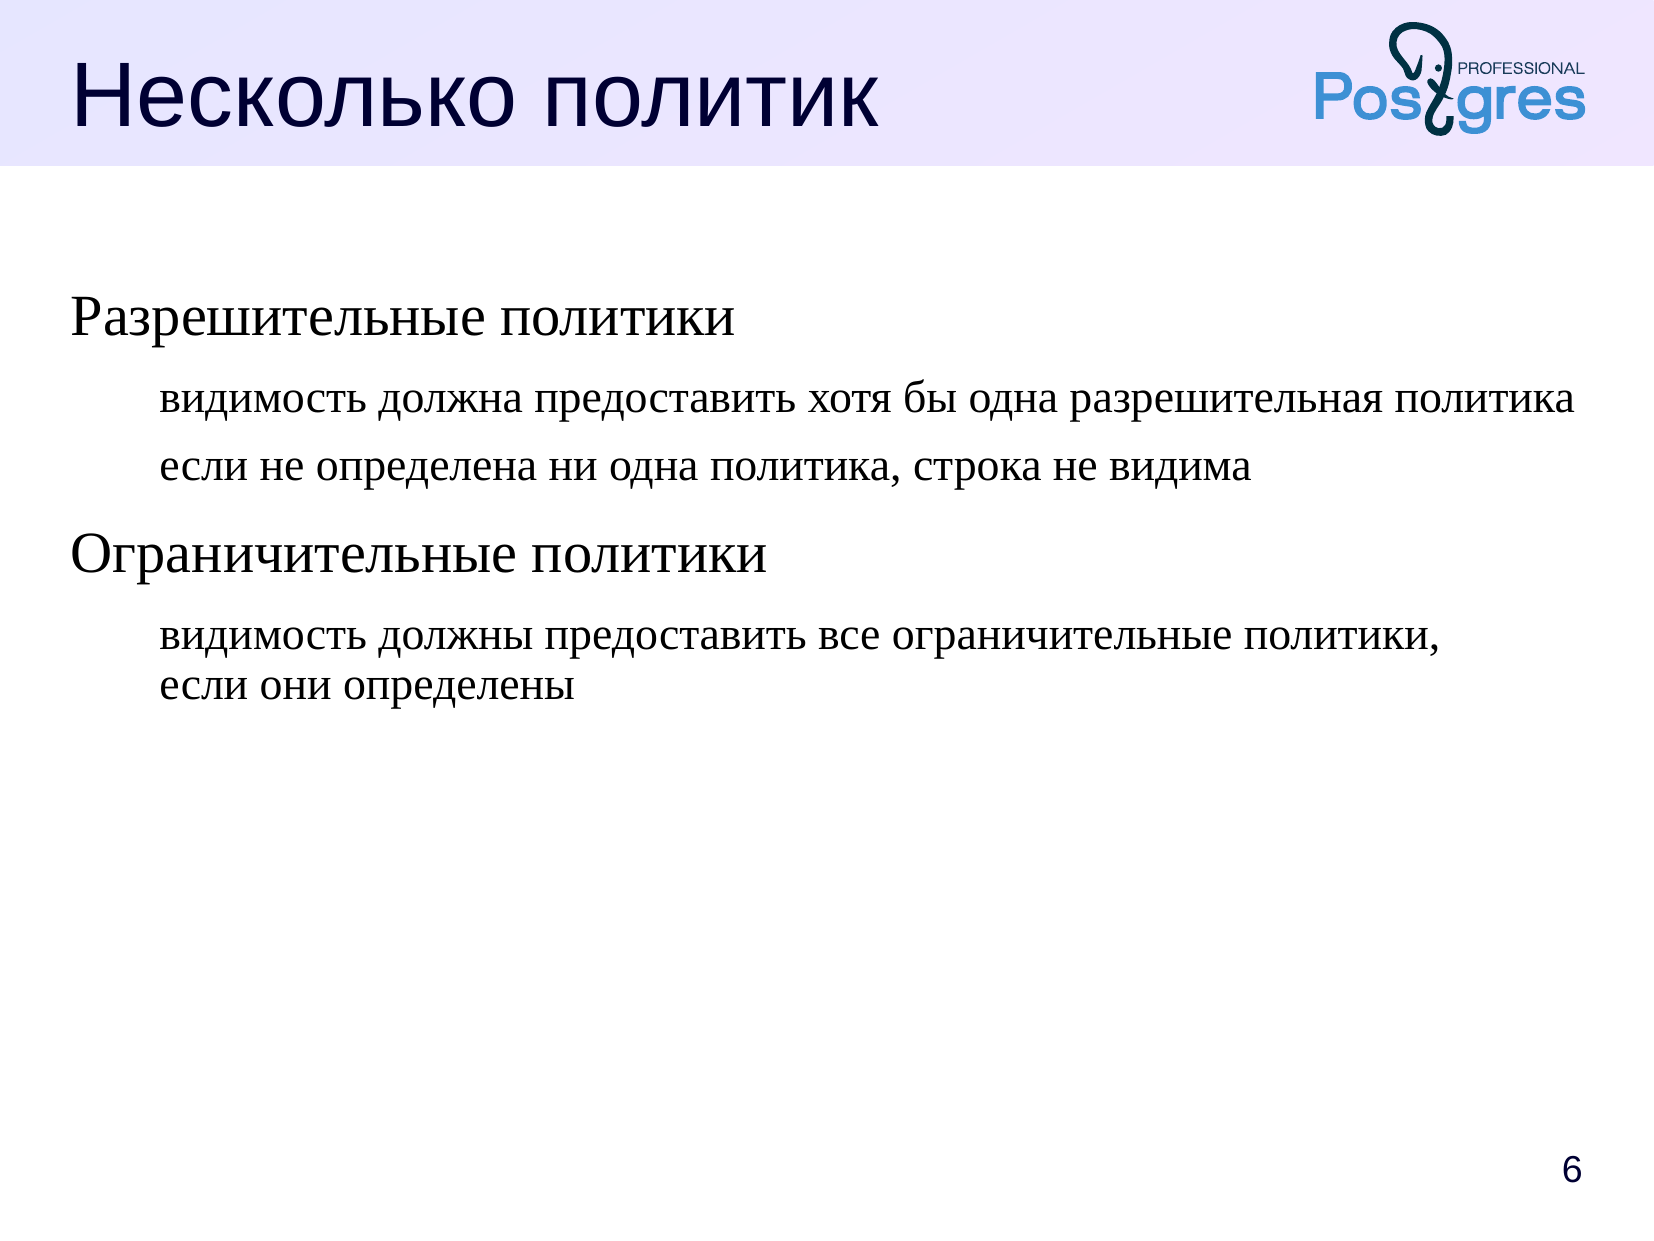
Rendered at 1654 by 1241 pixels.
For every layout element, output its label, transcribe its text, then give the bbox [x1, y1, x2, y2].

title Несколько политик [70, 43, 1241, 147]
list Разрешительные политики видимость должна предоставить хотя бы одна разрешительная политика если не определена ни одна политика, строка не видима Ограничительные политики видимость должны предоставить все ограничительные политики, если они определены [70, 283, 1583, 1134]
